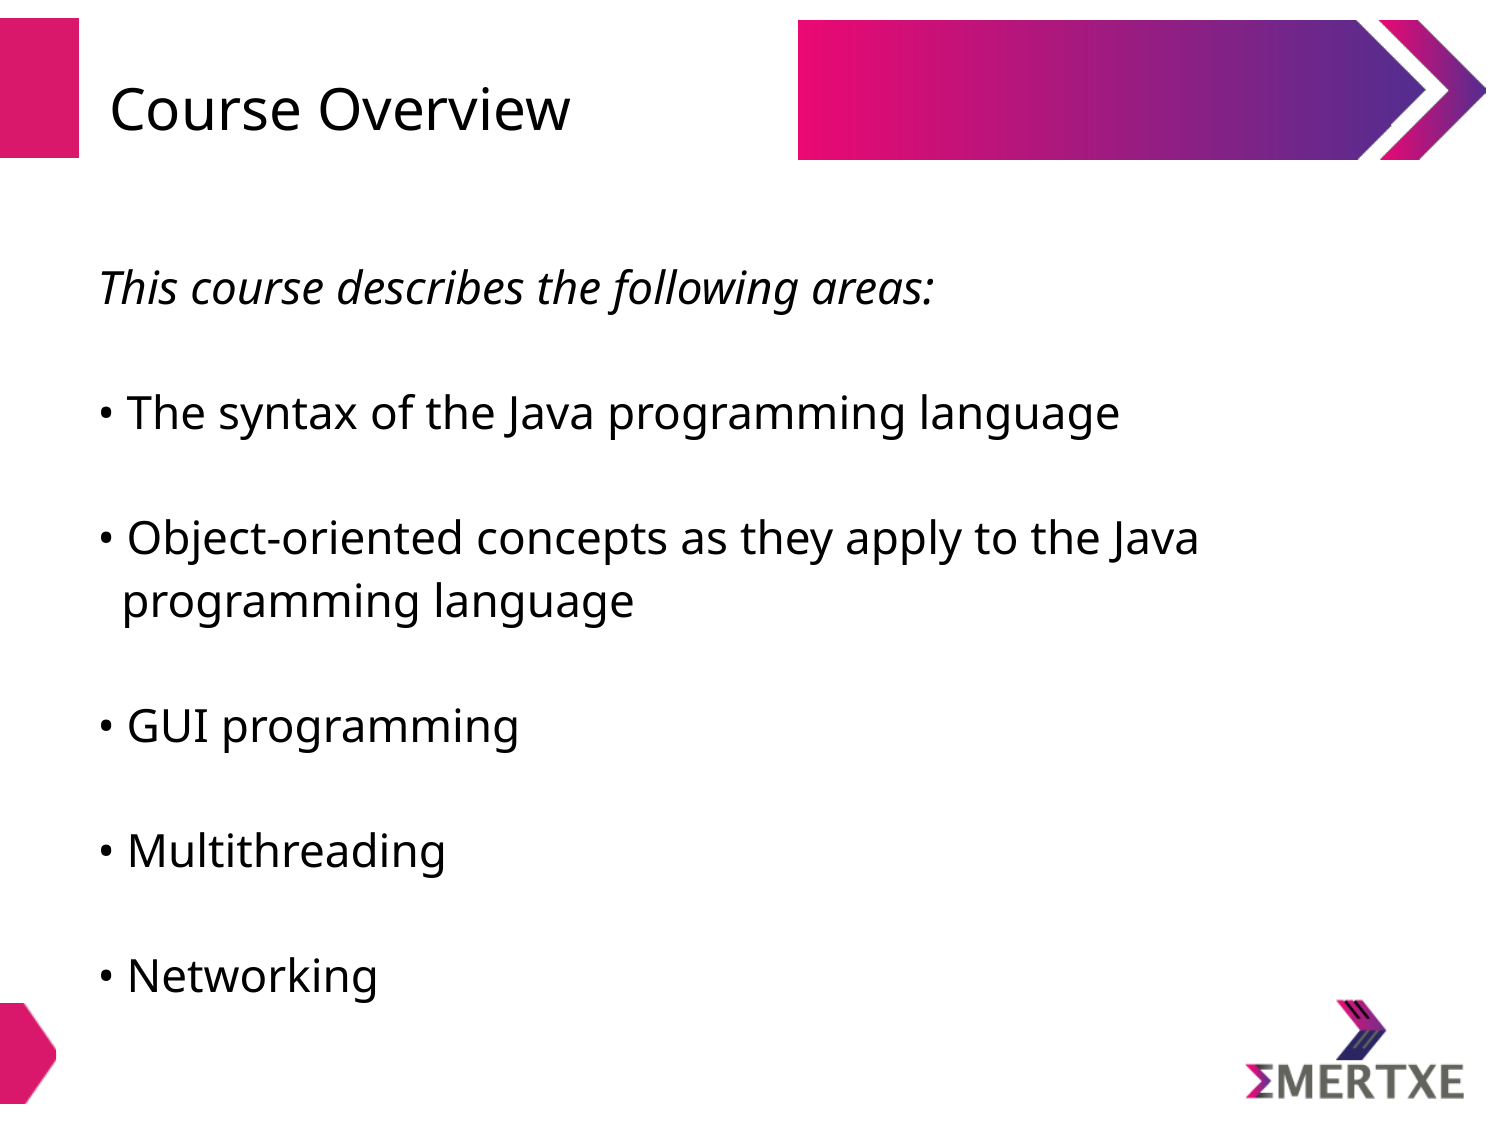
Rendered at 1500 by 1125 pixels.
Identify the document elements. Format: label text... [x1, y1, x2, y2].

picture [1245, 996, 1465, 1099]
text_box This course describes the following areas: • The syntax of the Java programming language • Object-oriented concepts as they apply to the Java programming language • GUI programming • Multithreading • Networking [82, 248, 1418, 905]
picture [798, 20, 1486, 160]
text_box Course Overview [94, 61, 733, 145]
